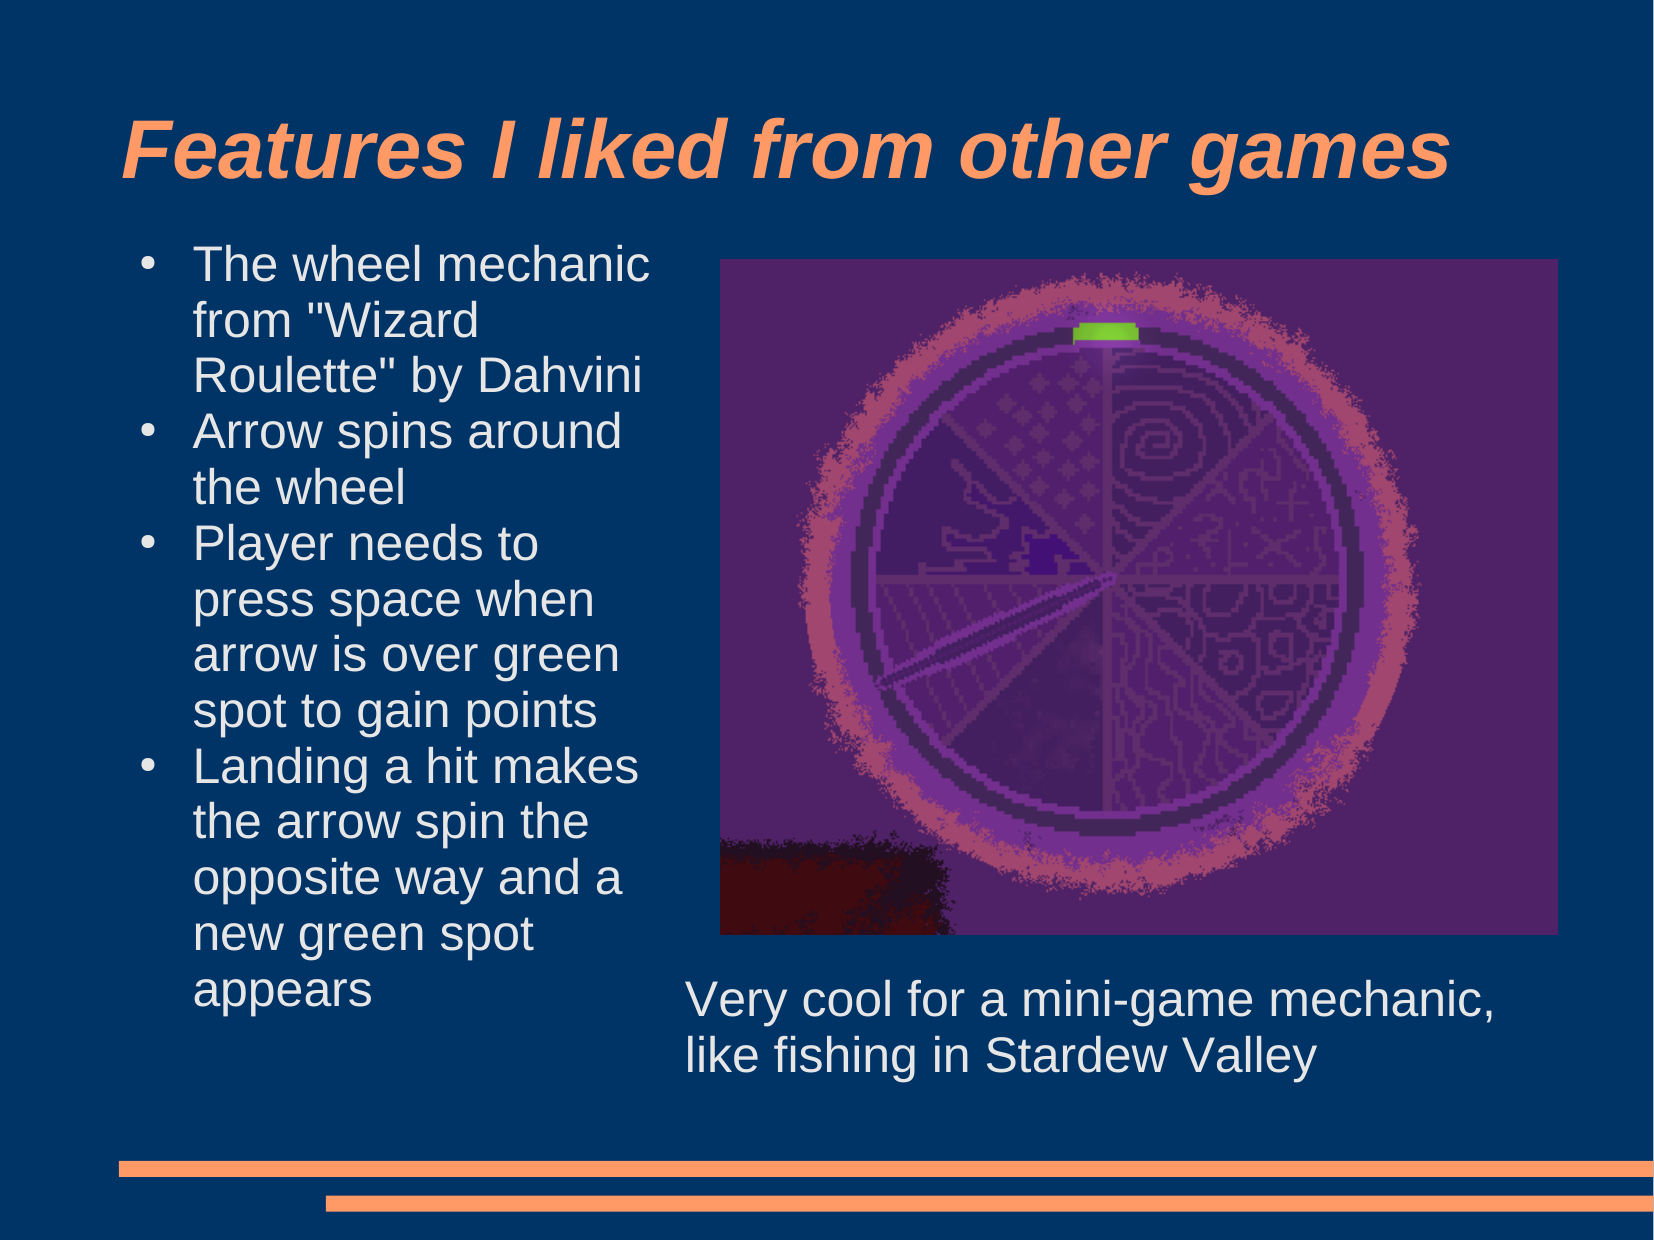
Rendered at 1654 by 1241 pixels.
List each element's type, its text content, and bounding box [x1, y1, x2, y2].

list The wheel mechanic from "Wizard Roulette" by Dahvini Arrow spins around the wheel Player needs to press space when arrow is over green spot to gain points Landing a hit makes the arrow spin the opposite way and a new green spot appears [121, 236, 662, 1123]
text_box Very cool for a mini-game mechanic, like fishing in Stardew Valley [614, 971, 1497, 1084]
picture [720, 259, 1558, 935]
title Features I liked from other games [121, 46, 1534, 254]
